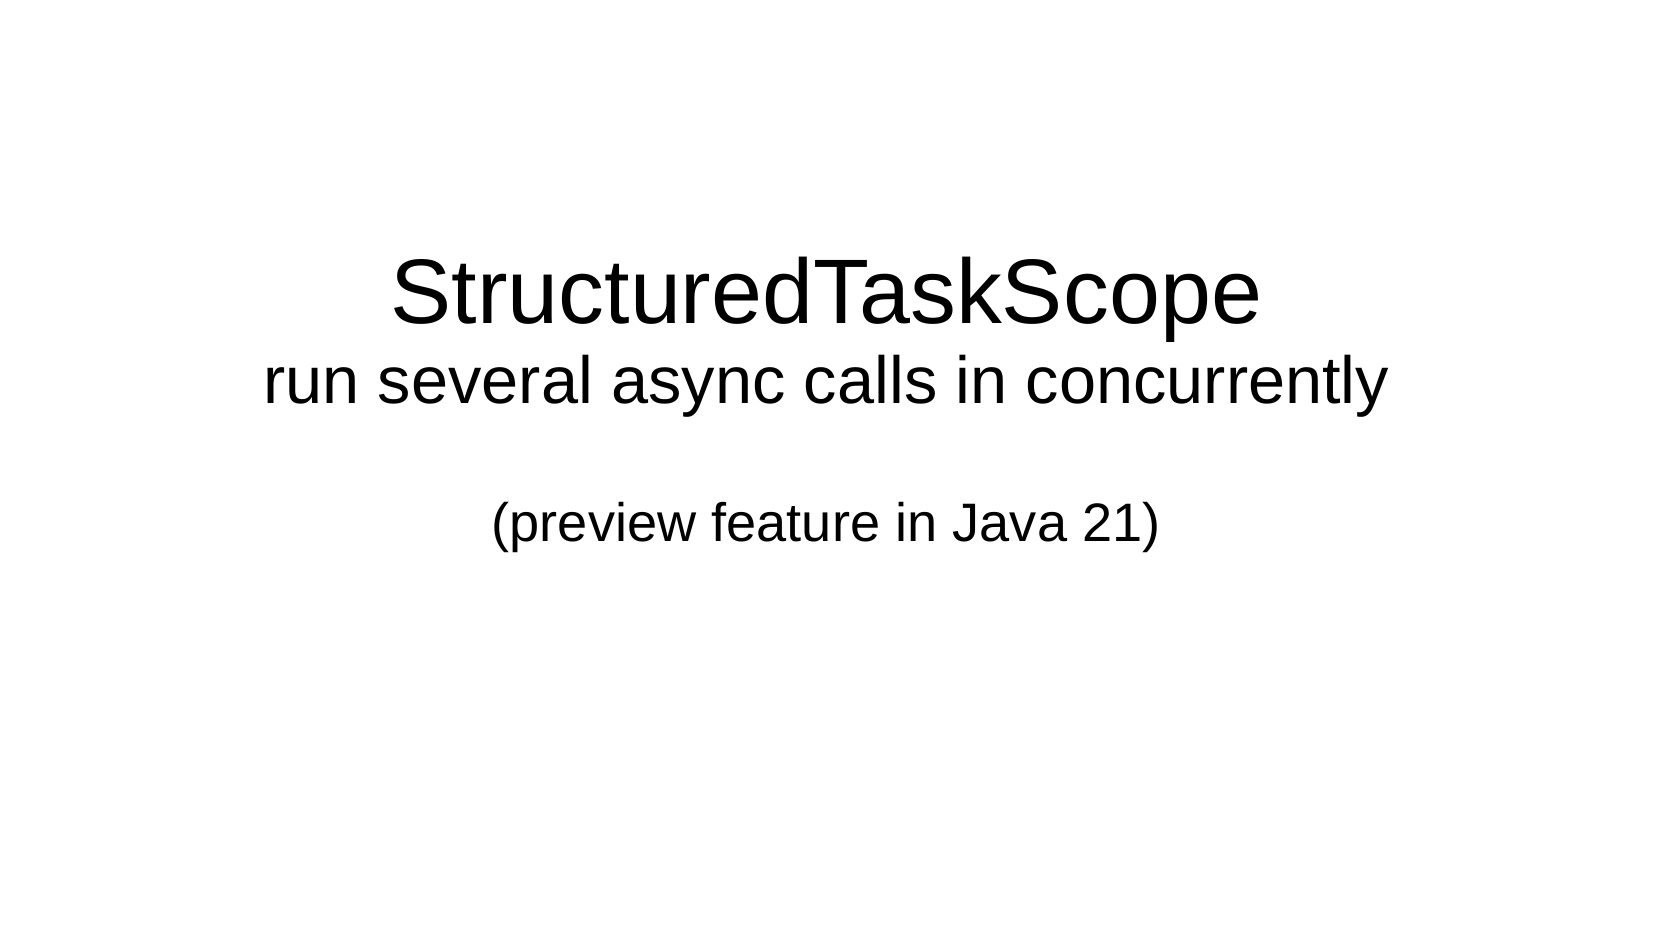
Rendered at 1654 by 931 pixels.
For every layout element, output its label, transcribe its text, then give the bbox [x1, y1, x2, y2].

subtitle StructuredTaskScope run several async calls in concurrently (preview feature in Java 21) [82, 37, 1571, 757]
